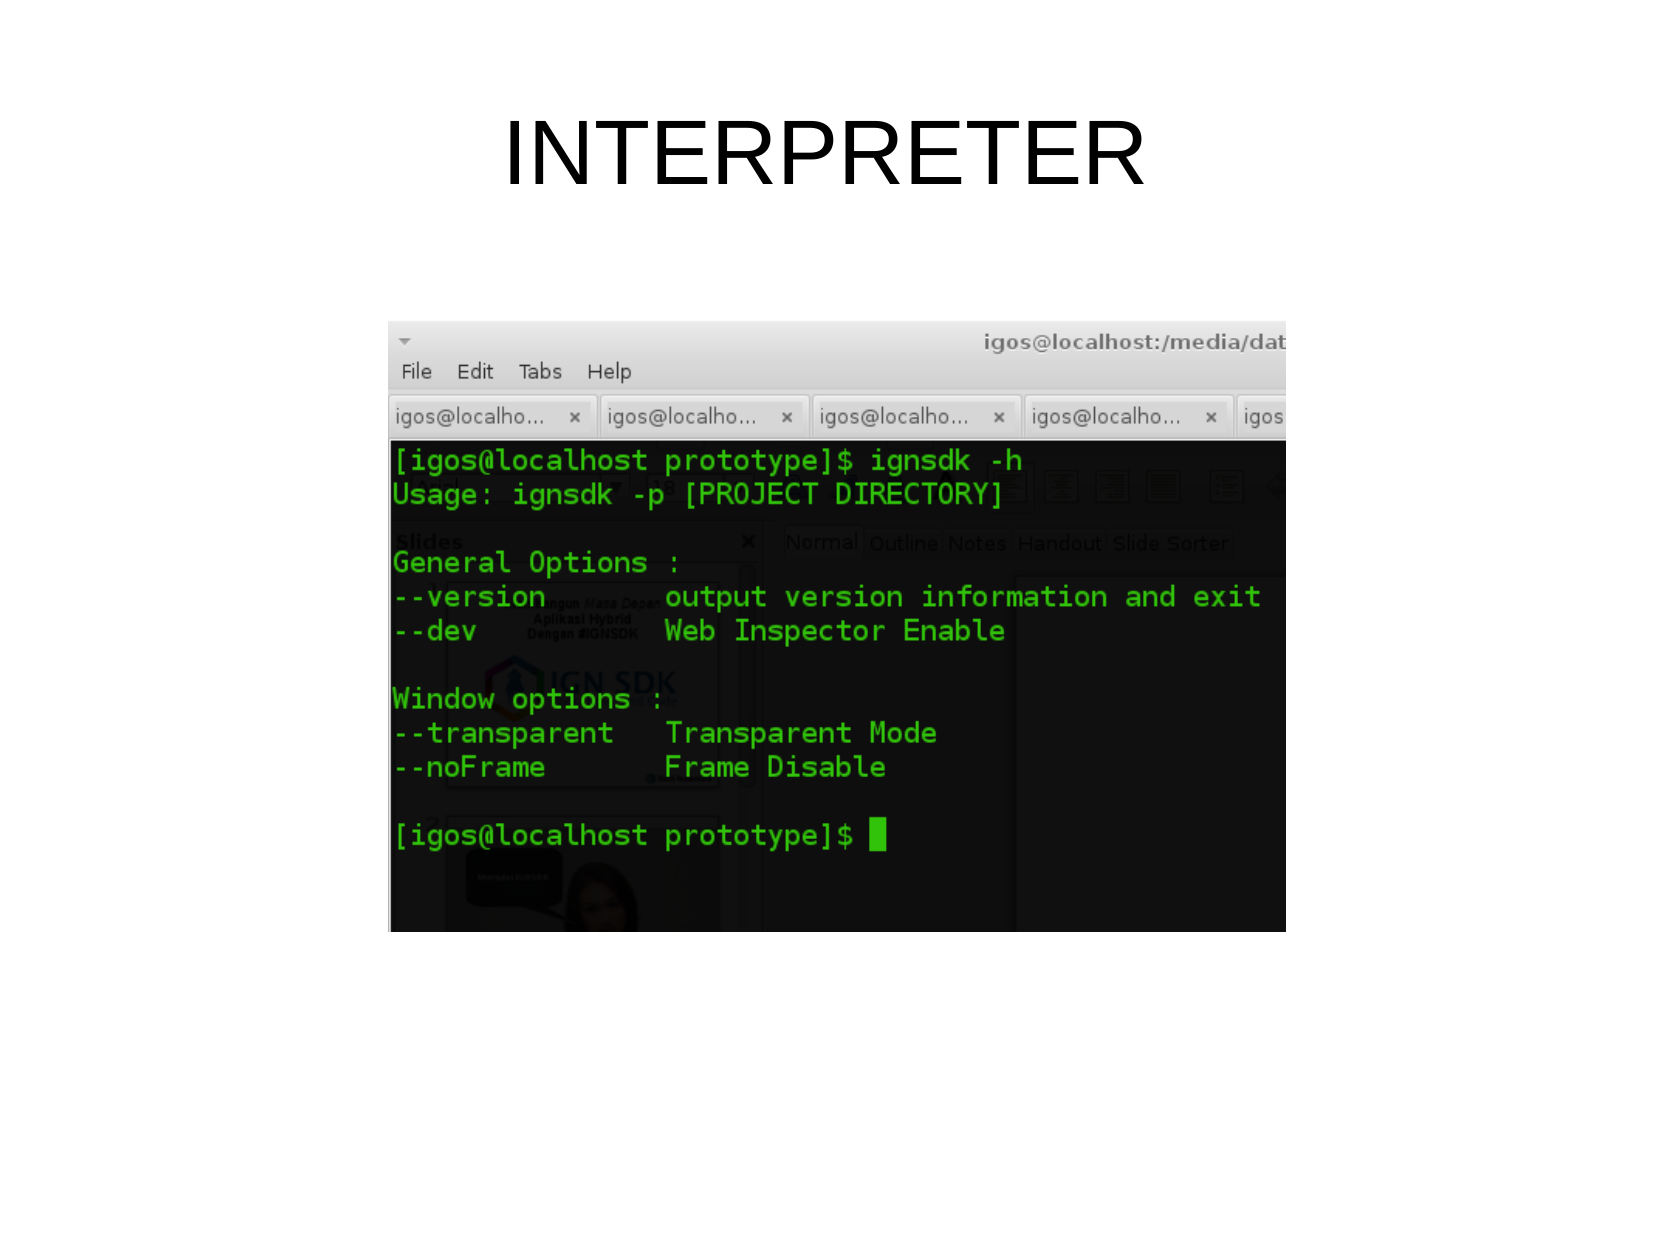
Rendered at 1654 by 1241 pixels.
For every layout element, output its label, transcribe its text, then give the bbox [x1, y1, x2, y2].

title INTERPRETER [82, 49, 1571, 257]
picture [388, 320, 1286, 932]
